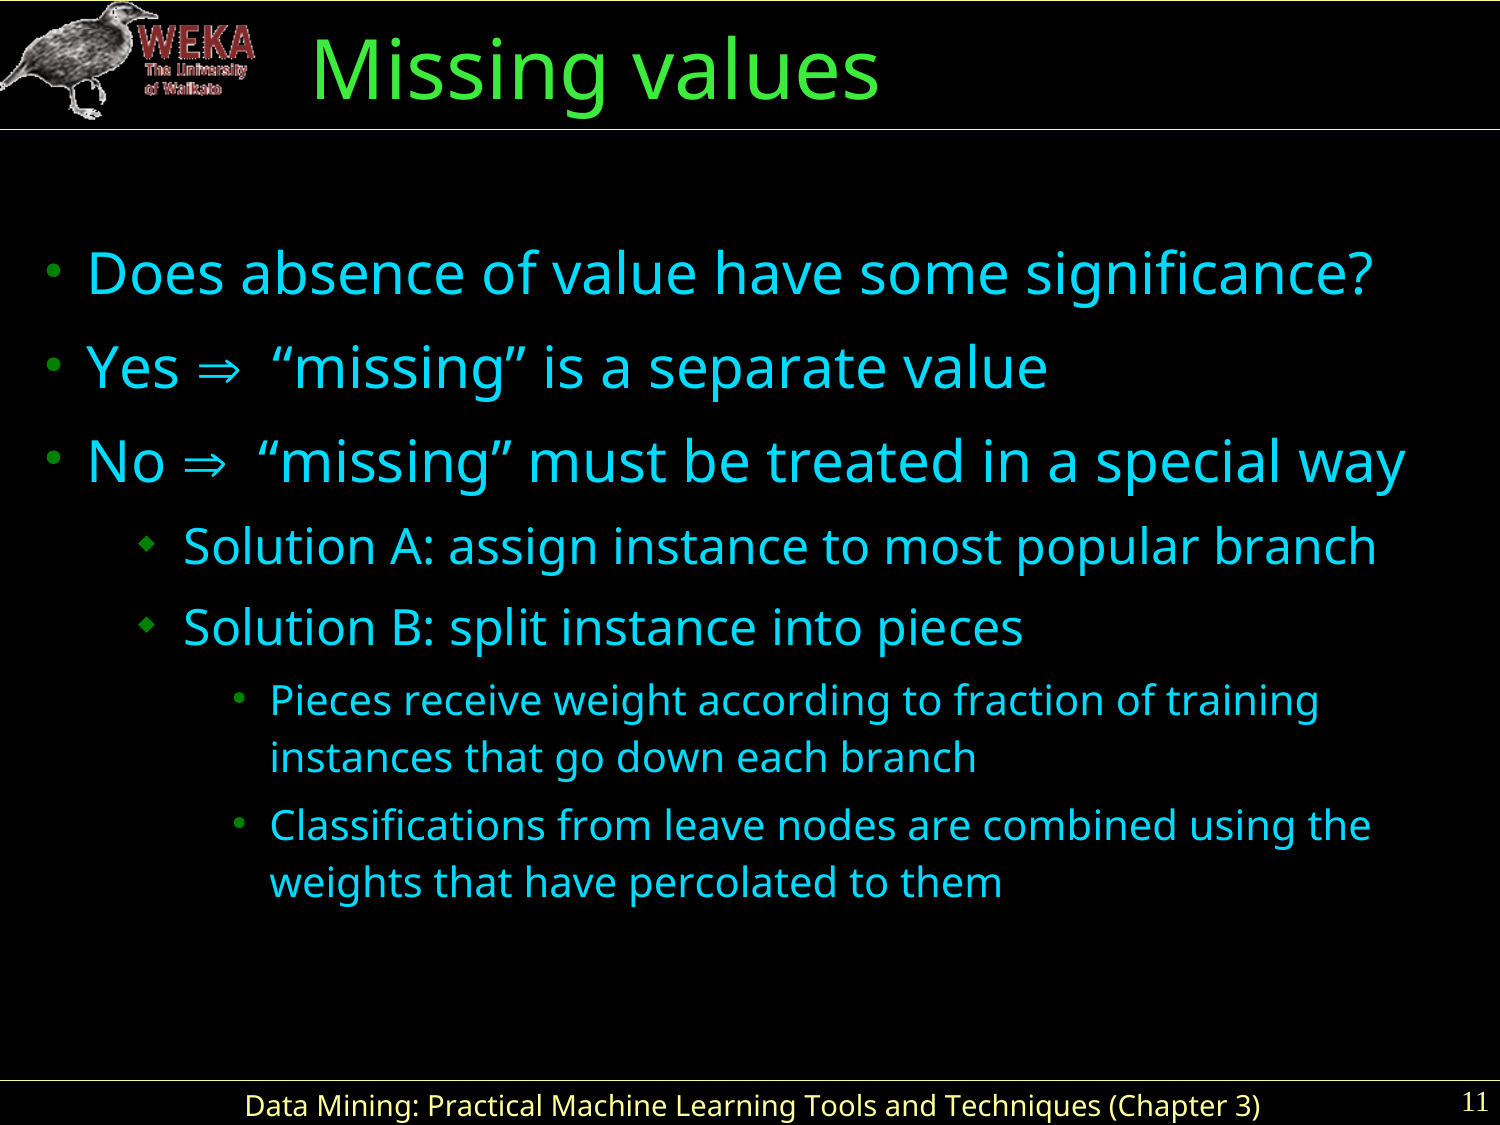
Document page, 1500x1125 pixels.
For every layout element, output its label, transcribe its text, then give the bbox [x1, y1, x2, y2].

picture [0, 1, 266, 129]
title Missing values [295, 0, 1500, 148]
text_box Does absence of value have some significance? Yes  “missing” is a separate value No  “missing” must be treated in a special way Solution A: assign instance to most popular branch Solution B: split instance into pieces Pieces receive weight according to fraction of training instances that go down each branch Classifications from leave nodes are combined using the weights that have percolated to them [29, 224, 1447, 901]
